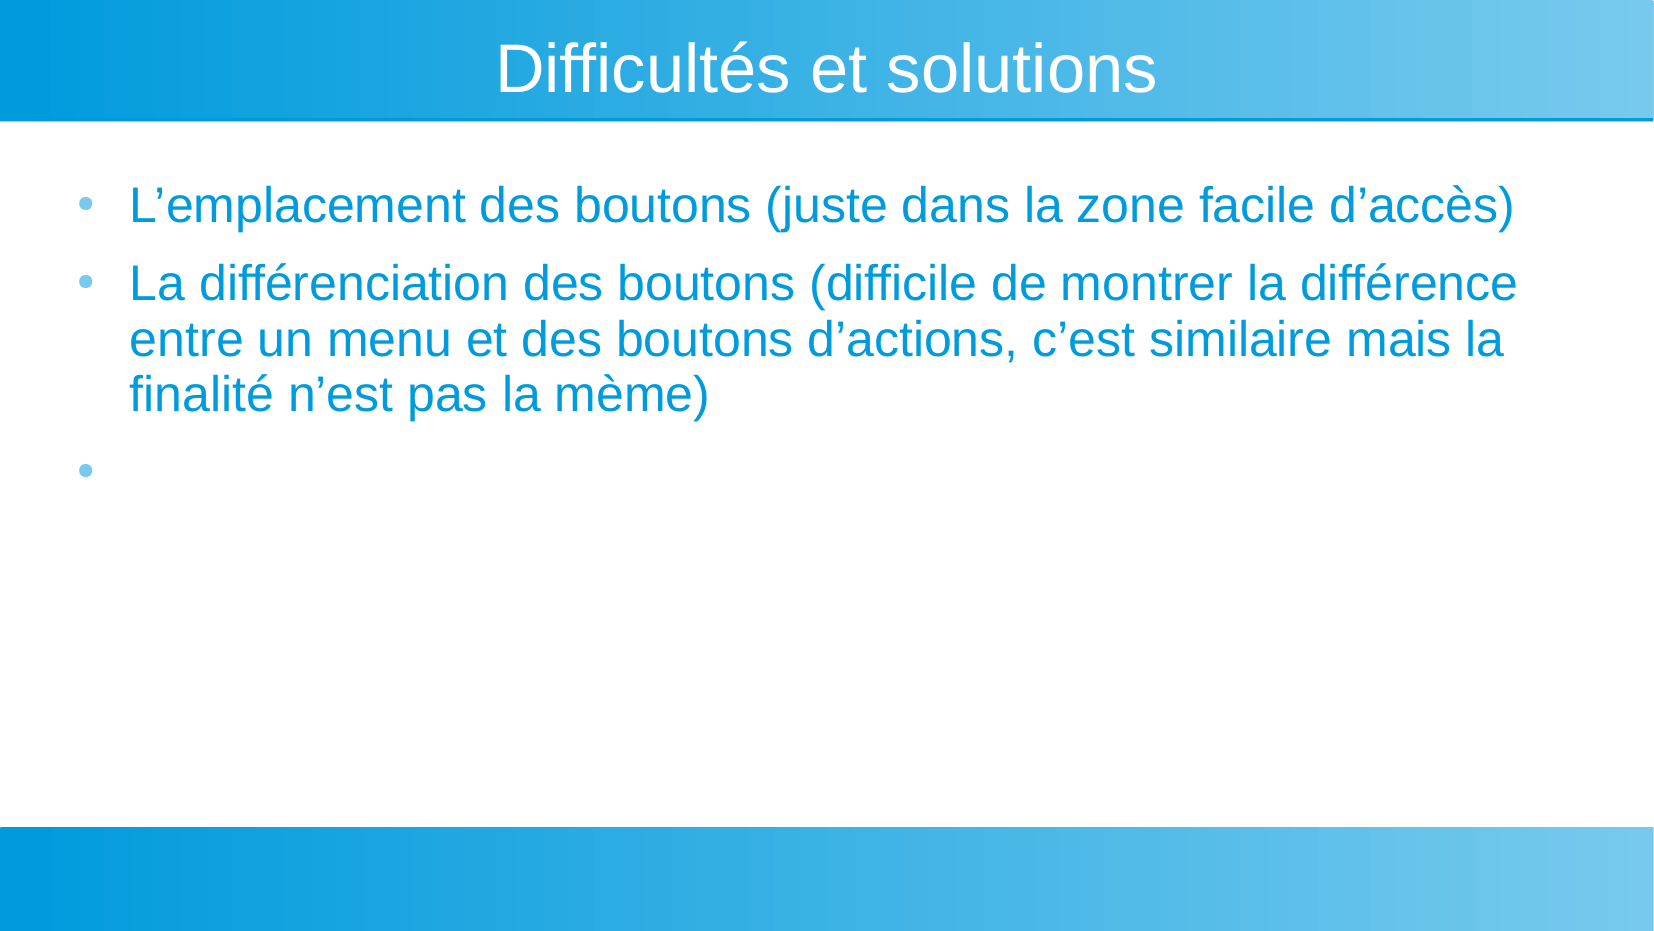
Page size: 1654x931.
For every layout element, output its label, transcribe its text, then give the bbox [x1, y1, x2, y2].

list L’emplacement des boutons (juste dans la zone facile d’accès) La différenciation des boutons (difficile de montrer la différence entre un menu et des boutons d’actions, c’est similaire mais la finalité n’est pas la mème) [59, 177, 1595, 768]
title Difficultés et solutions [59, 29, 1595, 108]
